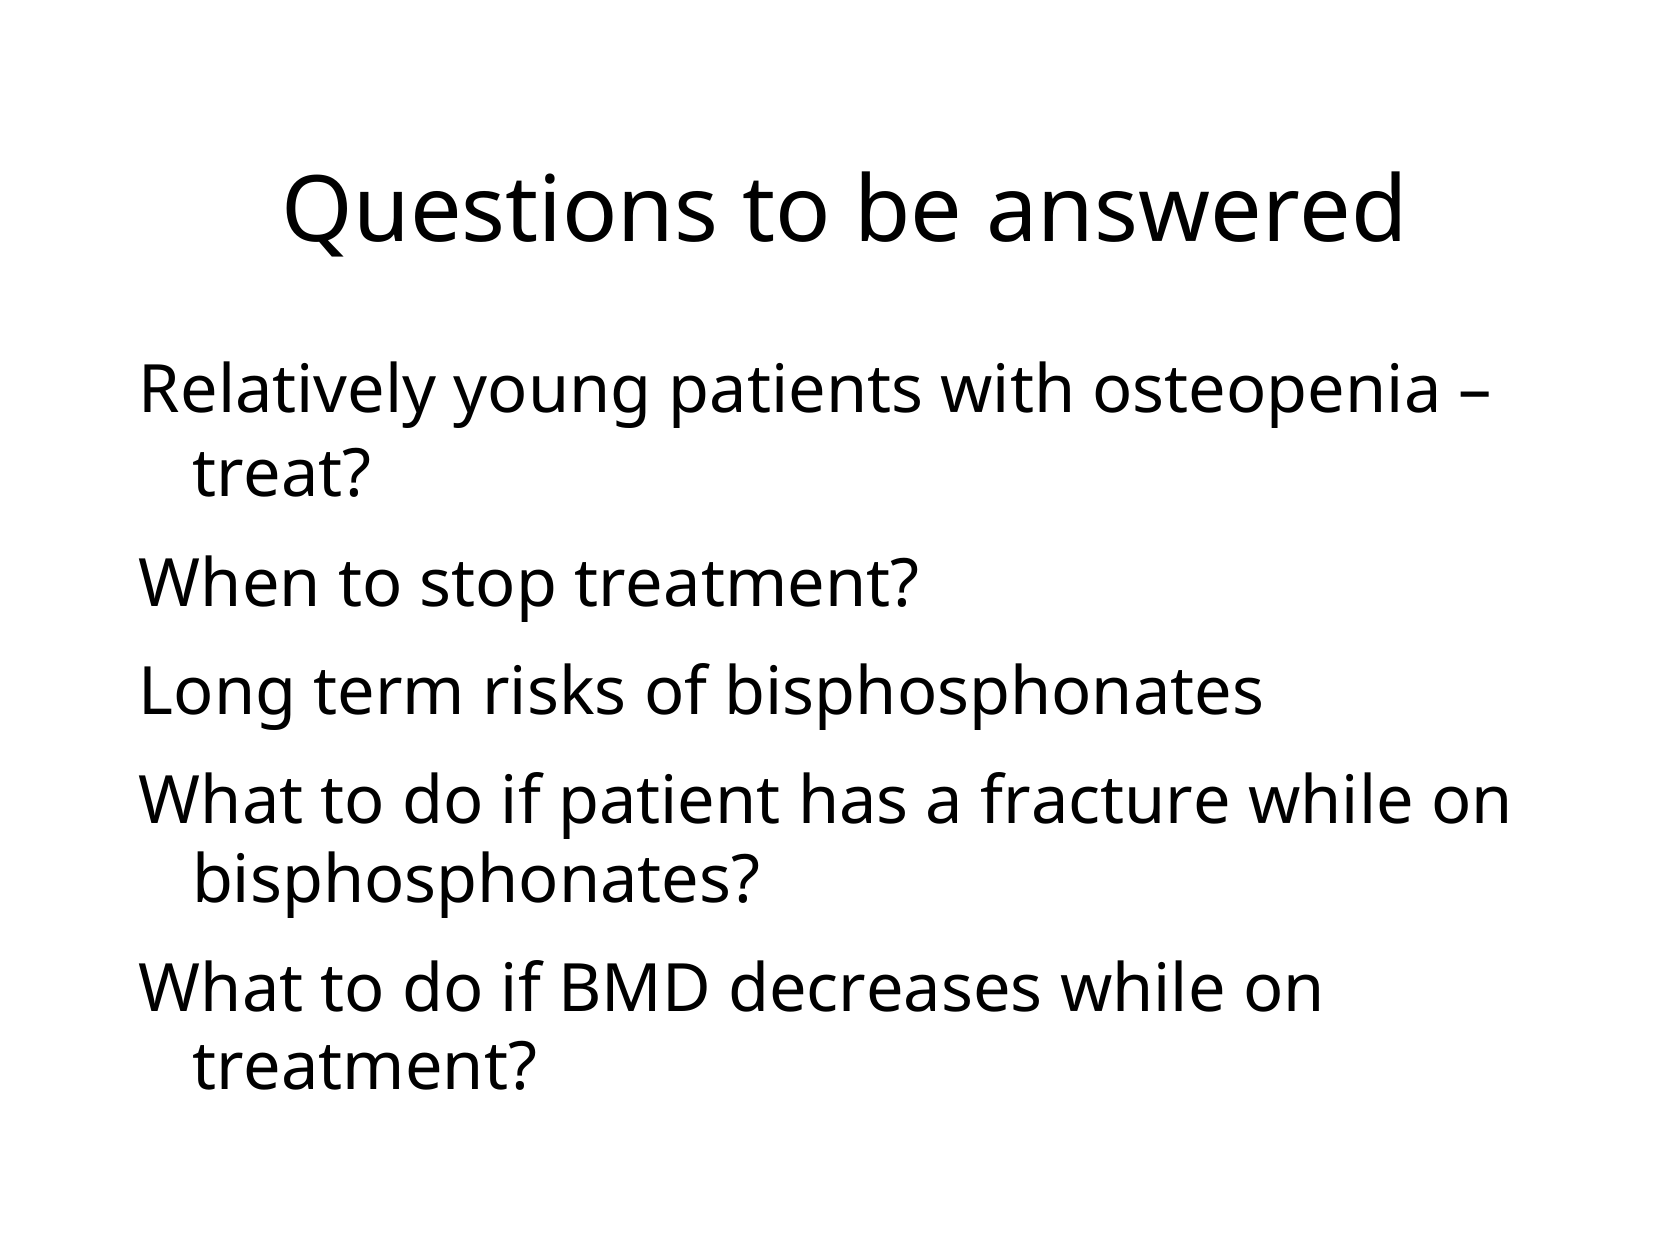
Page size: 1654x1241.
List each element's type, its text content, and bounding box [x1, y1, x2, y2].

list Relatively young patients with osteopenia – treat? When to stop treatment? Long term risks of bisphosphonates What to do if patient has a fracture while on bisphosphonates? What to do if BMD decreases while on treatment? [121, 344, 1534, 1030]
title Questions to be answered [121, 153, 1534, 261]
